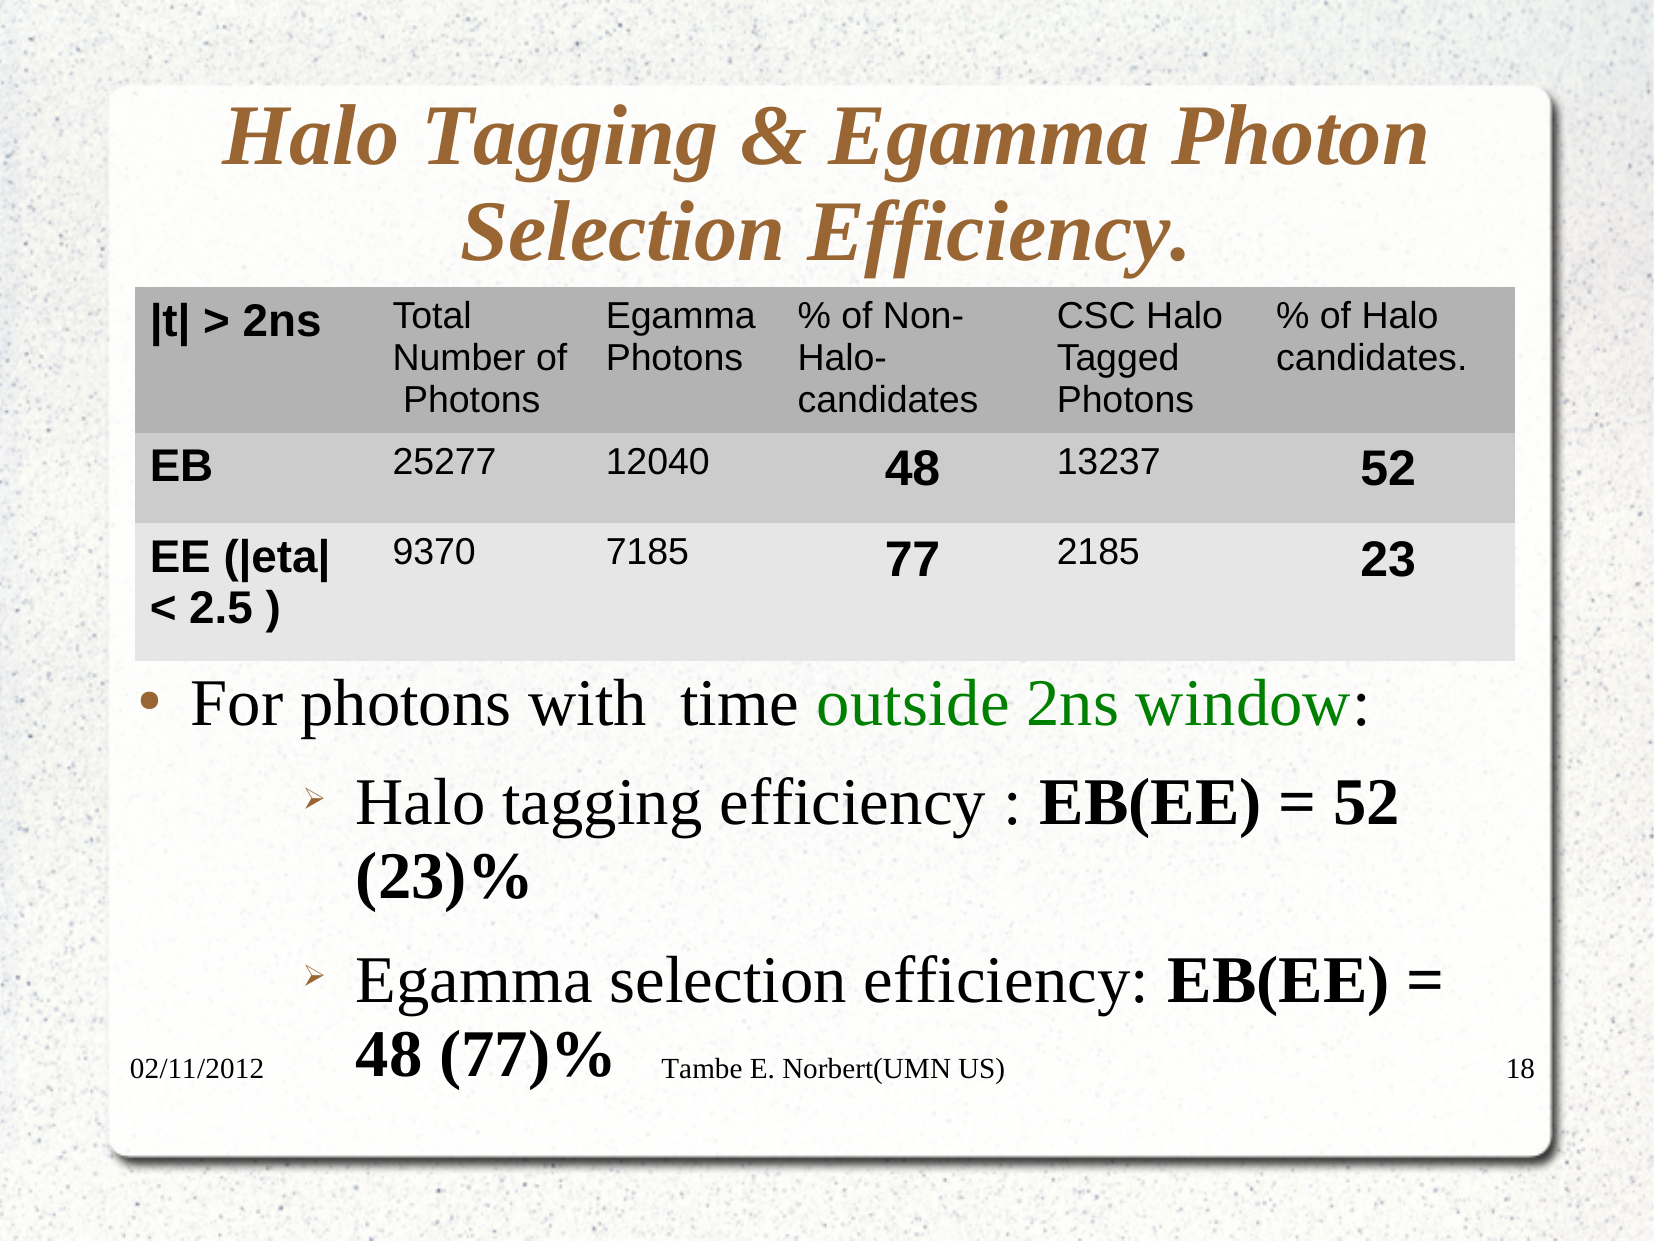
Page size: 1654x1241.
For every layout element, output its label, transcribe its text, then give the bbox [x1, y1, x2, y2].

table_cell 77 [783, 523, 1042, 661]
table_cell 48 [783, 433, 1042, 523]
table_cell EB [135, 433, 378, 523]
picture [0, 0, 1654, 1241]
table_cell EE (|eta| < 2.5 ) [135, 523, 378, 661]
table_header Total Number of Photons [378, 287, 591, 433]
table_header % of Halo candidates. [1261, 287, 1515, 433]
table_header |t| > 2ns [135, 287, 378, 433]
table_cell 7185 [591, 523, 783, 661]
table_cell 52 [1261, 433, 1515, 523]
table_cell 2185 [1042, 523, 1261, 661]
table_header Egamma Photons [591, 287, 783, 433]
table_header CSC Halo Tagged Photons [1042, 287, 1261, 433]
list For photons with time outside 2ns window: [120, 665, 1531, 751]
table_cell 12040 [591, 433, 783, 523]
title Halo Tagging & Egamma Photon Selection Efficiency. [118, 87, 1536, 279]
table_cell 13237 [1042, 433, 1261, 523]
list Halo tagging efficiency : EB(EE) = 52 (23)% Egamma selection efficiency: EB(EE) = 48 (77)% [285, 765, 1516, 1096]
table_cell 25277 [378, 433, 591, 523]
table_cell 9370 [378, 523, 591, 661]
table_cell 23 [1261, 523, 1515, 661]
table_header % of Non-Halo- candidates [783, 287, 1042, 433]
